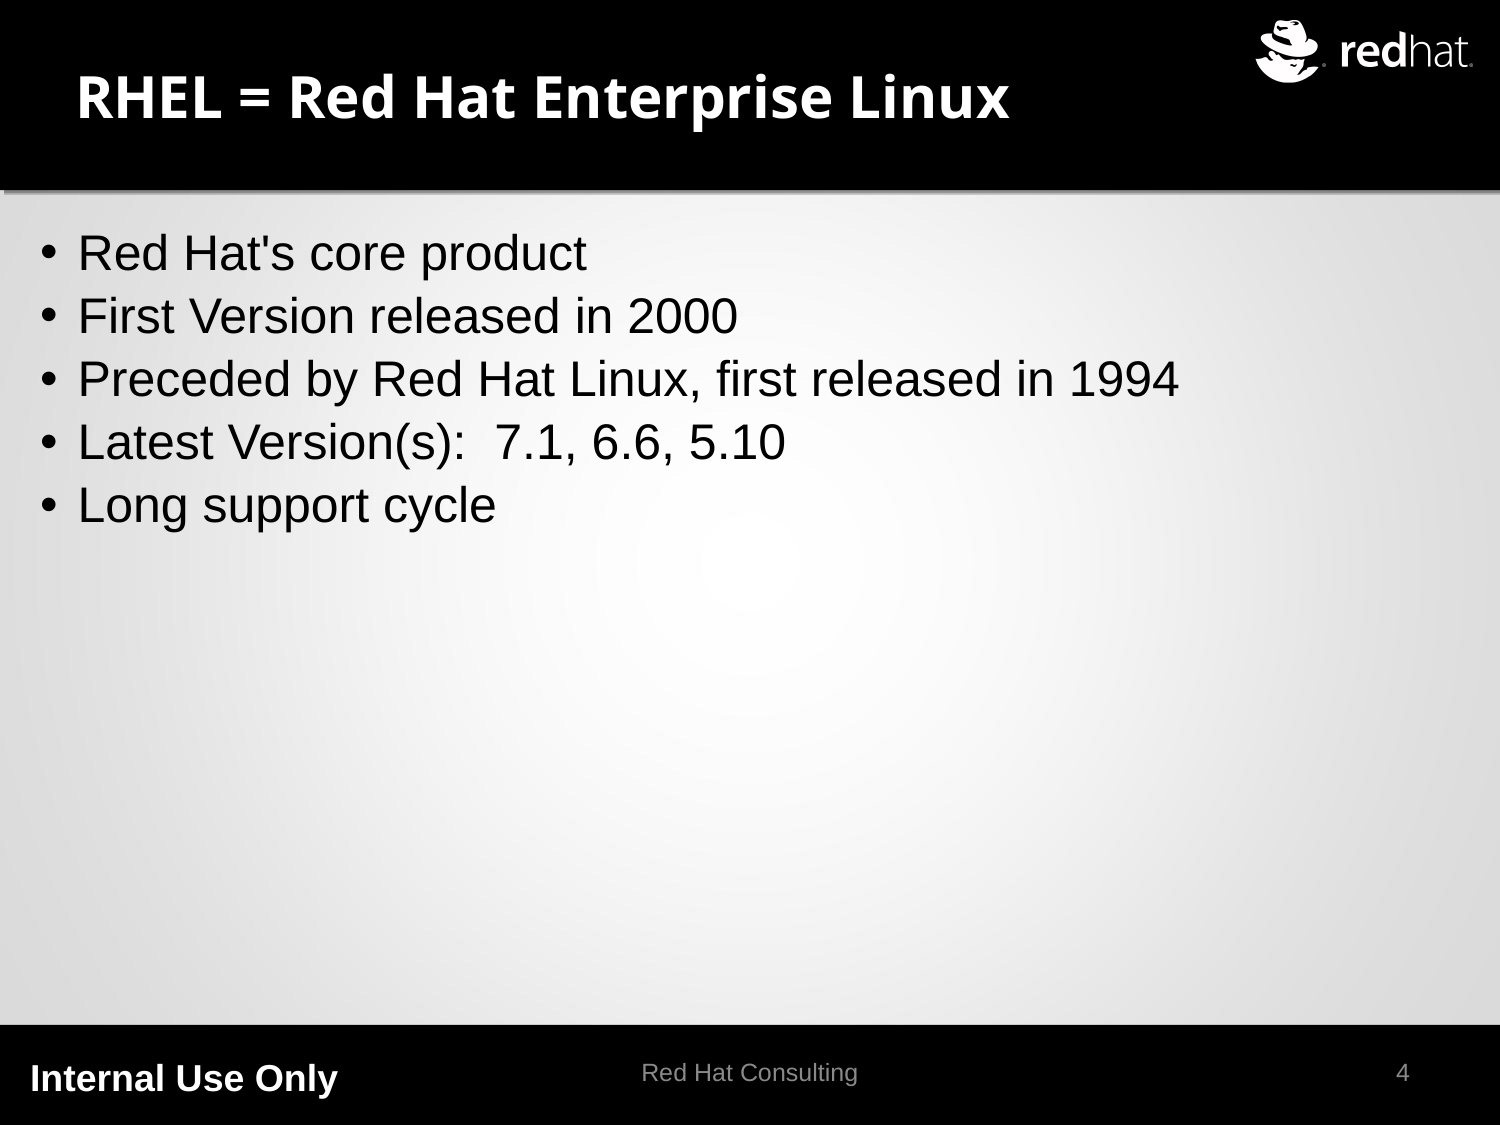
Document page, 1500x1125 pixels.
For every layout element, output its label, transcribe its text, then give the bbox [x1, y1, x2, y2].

picture [0, 191, 1500, 1024]
picture [1254, 12, 1476, 88]
title RHEL = Red Hat Enterprise Linux [0, 0, 1234, 191]
list Red Hat's core product First Version released in 2000 Preceded by Red Hat Linux, first released in 1994 Latest Version(s): 7.1, 6.6, 5.10 Long support cycle [24, 216, 1471, 992]
text_box <number> [1257, 1042, 1426, 1103]
text_box Red Hat Consulting [512, 1042, 988, 1103]
